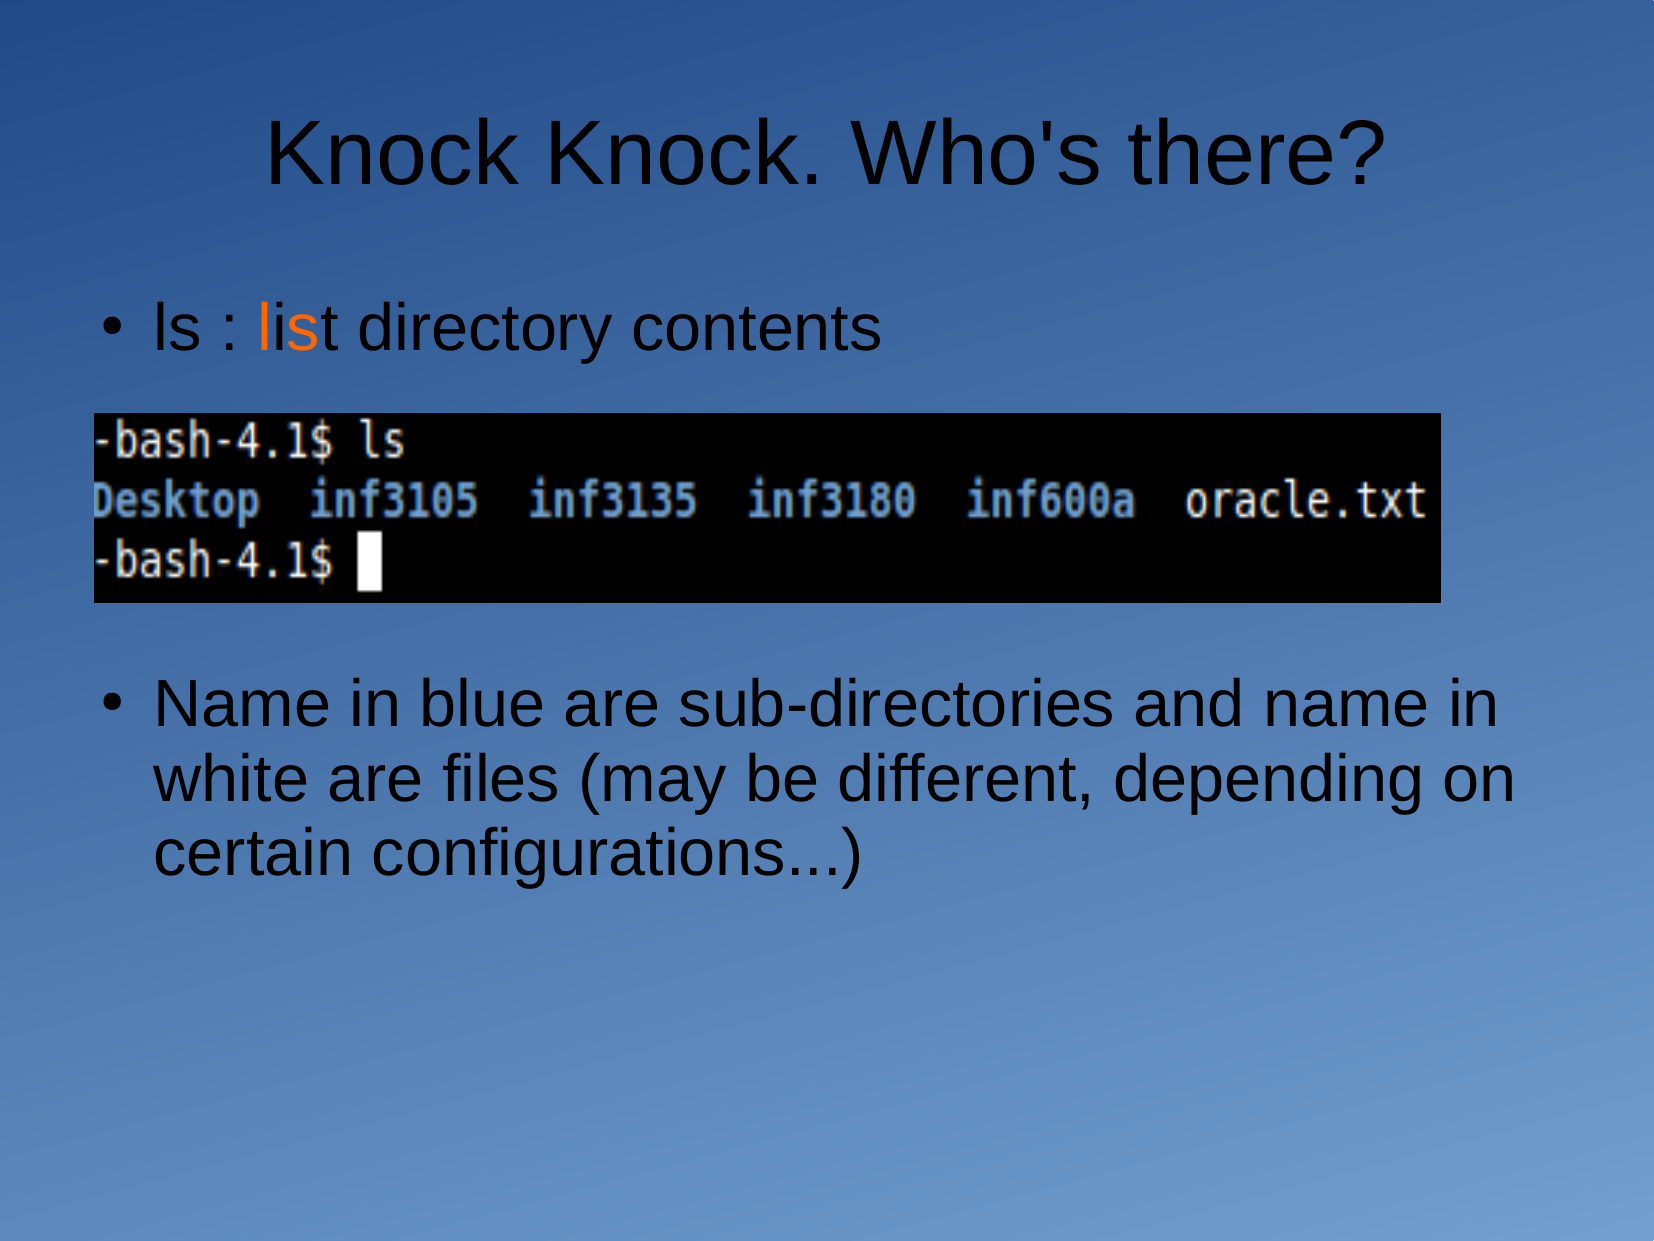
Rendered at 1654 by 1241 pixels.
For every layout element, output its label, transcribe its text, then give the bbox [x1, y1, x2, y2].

title Knock Knock. Who's there? [82, 49, 1571, 257]
list Name in blue are sub-directories and name in white are files (may be different, depending on certain configurations...) [82, 665, 1571, 1009]
picture [94, 413, 1441, 603]
list ls : list directory contents [82, 290, 1571, 634]
